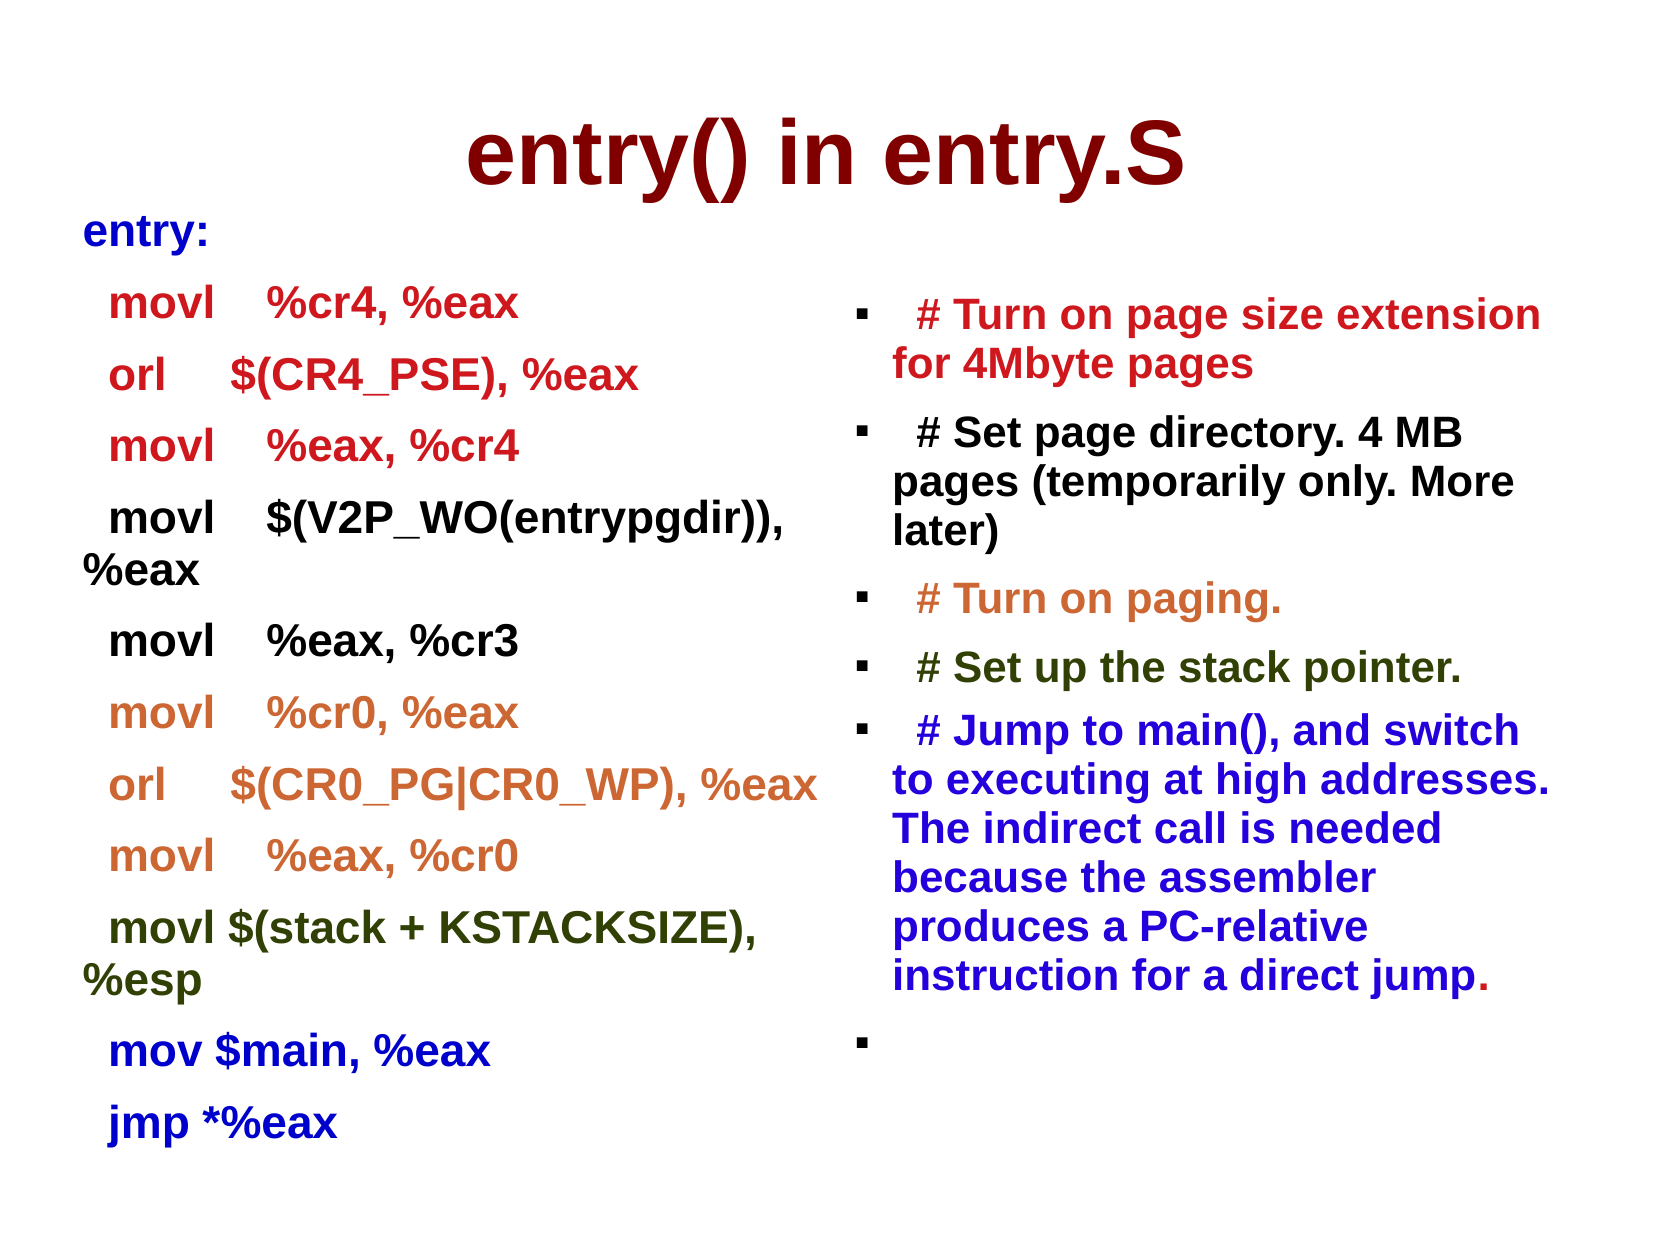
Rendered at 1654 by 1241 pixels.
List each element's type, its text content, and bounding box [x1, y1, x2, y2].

list # Turn on page size extension for 4Mbyte pages # Set page directory. 4 MB pages (temporarily only. More later) # Turn on paging. # Set up the stack pointer. # Jump to main(), and switch to executing at high addresses. The indirect call is needed because the assembler produces a PC-relative instruction for a direct jump. [845, 290, 1572, 1010]
title entry() in entry.S [82, 49, 1571, 257]
list entry: movl %cr4, %eax orl $(CR4_PSE), %eax movl %eax, %cr4 movl $(V2P_WO(entrypgdir)), %eax movl %eax, %cr3 movl %cr0, %eax orl $(CR0_PG|CR0_WP), %eax movl %eax, %cr0 movl $(stack + KSTACKSIZE), %esp mov $main, %eax jmp *%eax [82, 204, 827, 1213]
